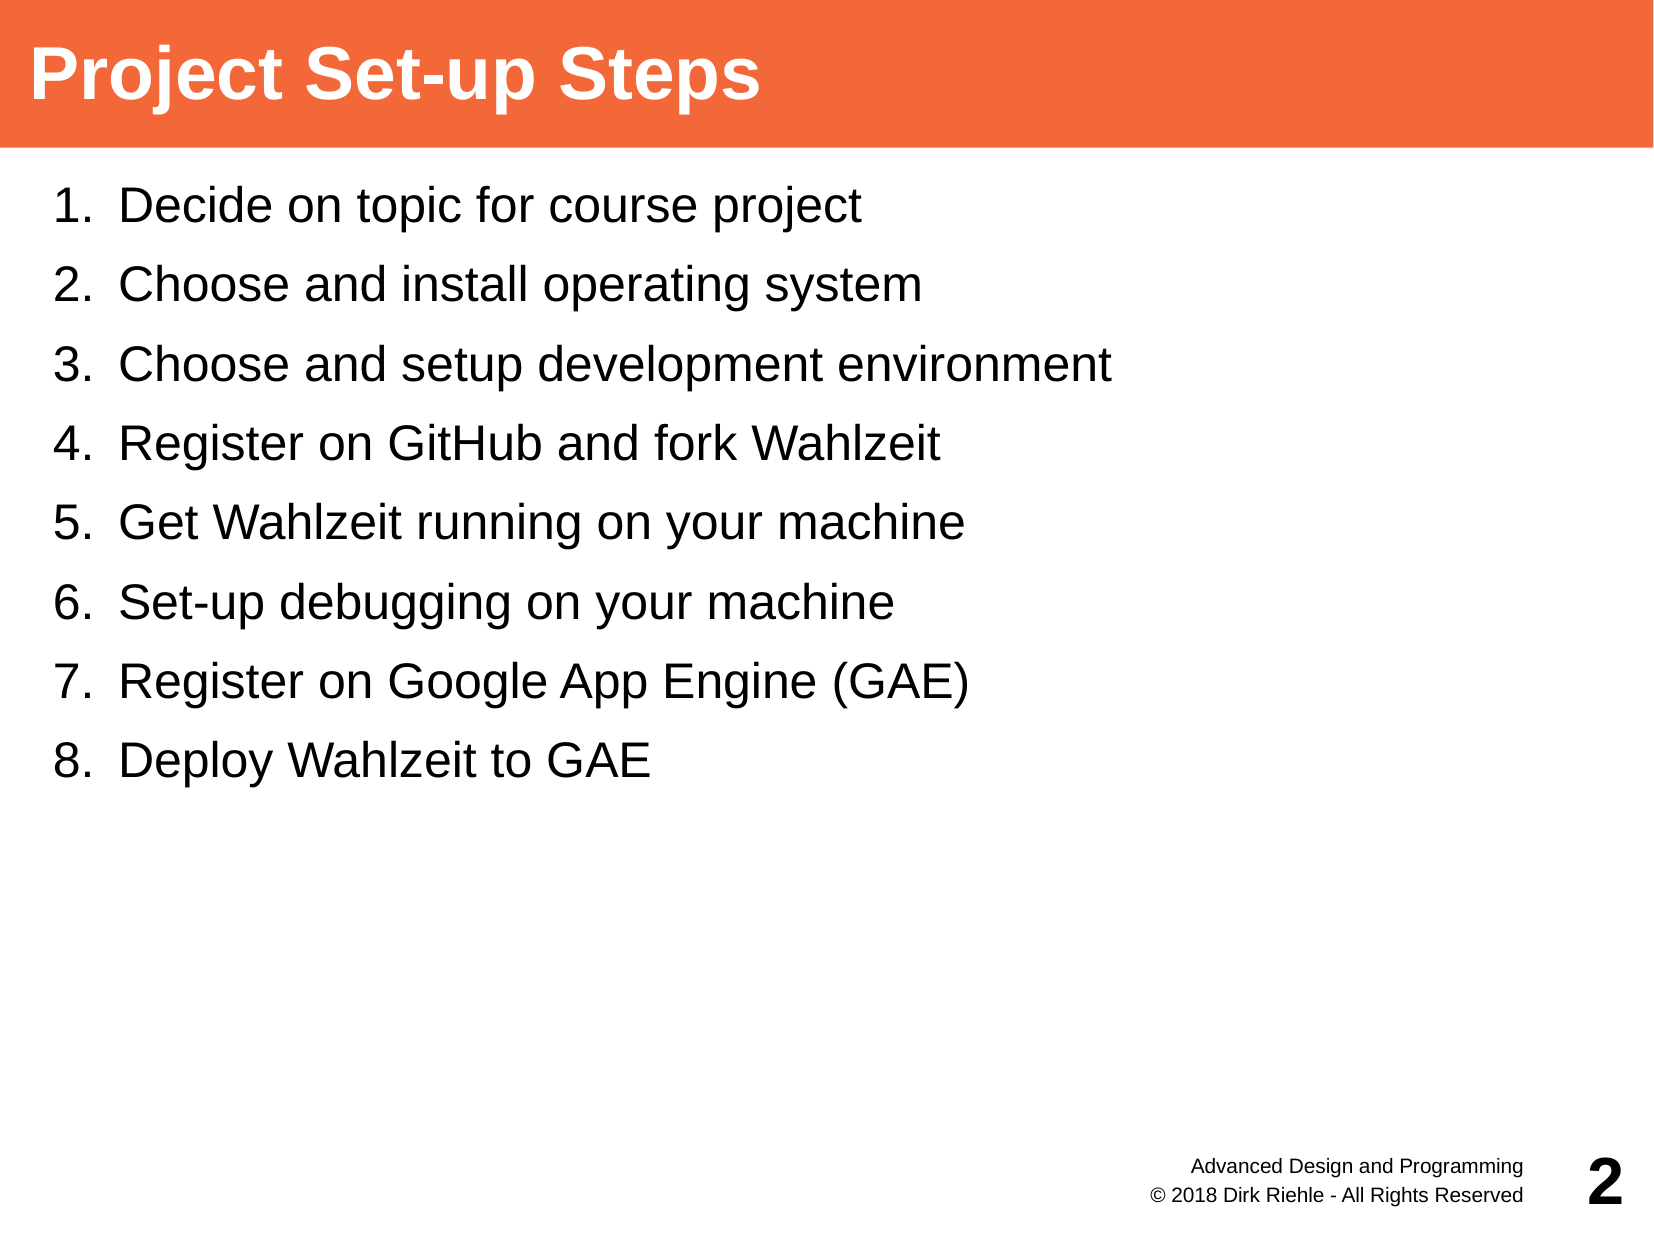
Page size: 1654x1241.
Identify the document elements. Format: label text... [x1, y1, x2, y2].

list Decide on topic for course project Choose and install operating system Choose and setup development environment Register on GitHub and fork Wahlzeit Get Wahlzeit running on your machine Set-up debugging on your machine Register on Google App Engine (GAE) Deploy Wahlzeit to GAE [29, 177, 1625, 1063]
title Project Set-up Steps [0, 0, 1654, 148]
